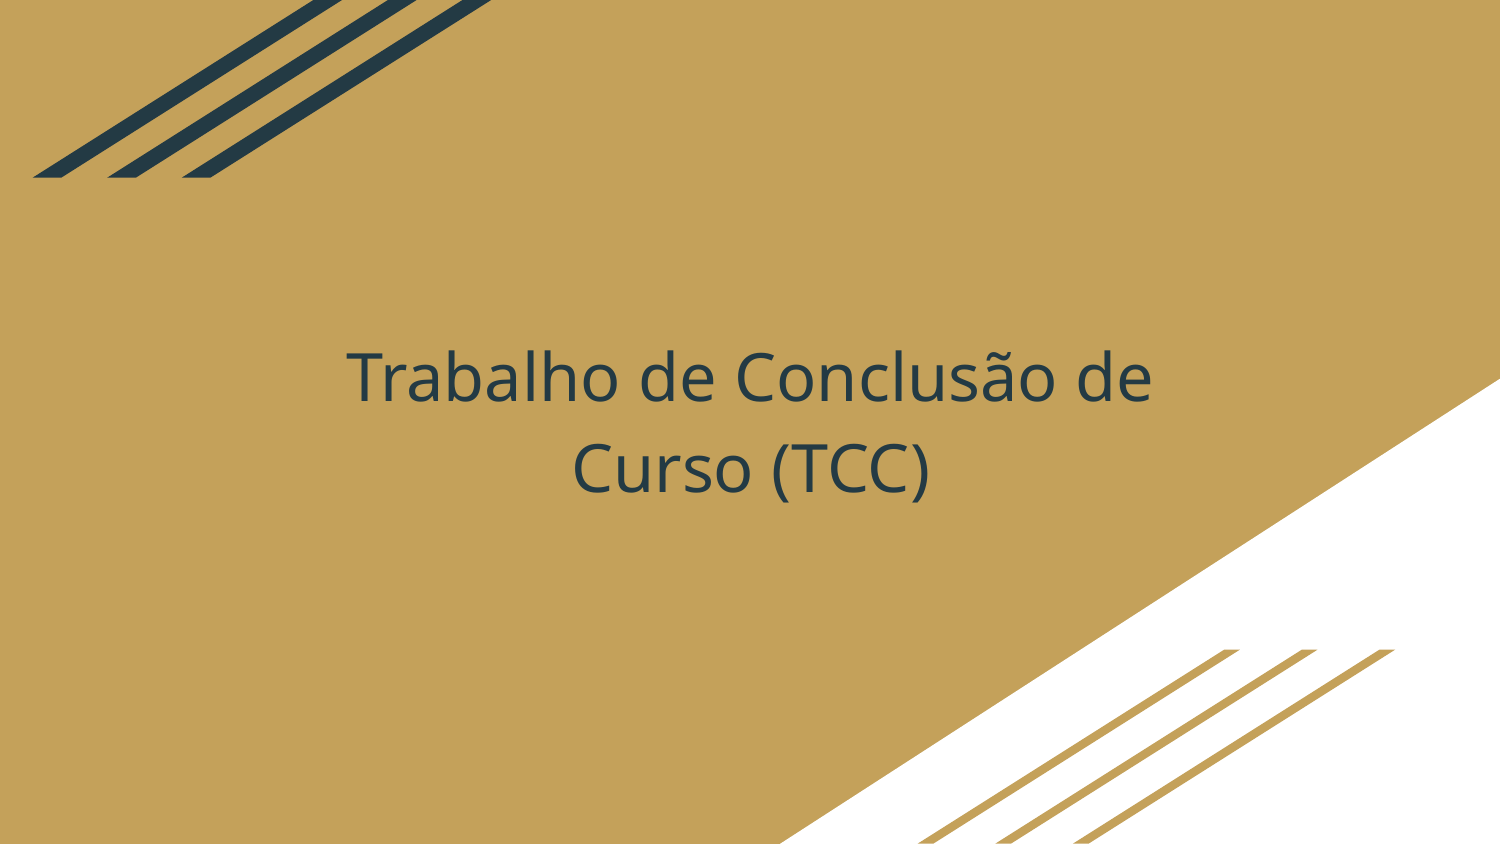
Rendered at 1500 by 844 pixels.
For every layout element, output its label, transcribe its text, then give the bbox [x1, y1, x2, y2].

title Trabalho de Conclusão de Curso (TCC) [309, 286, 1192, 557]
